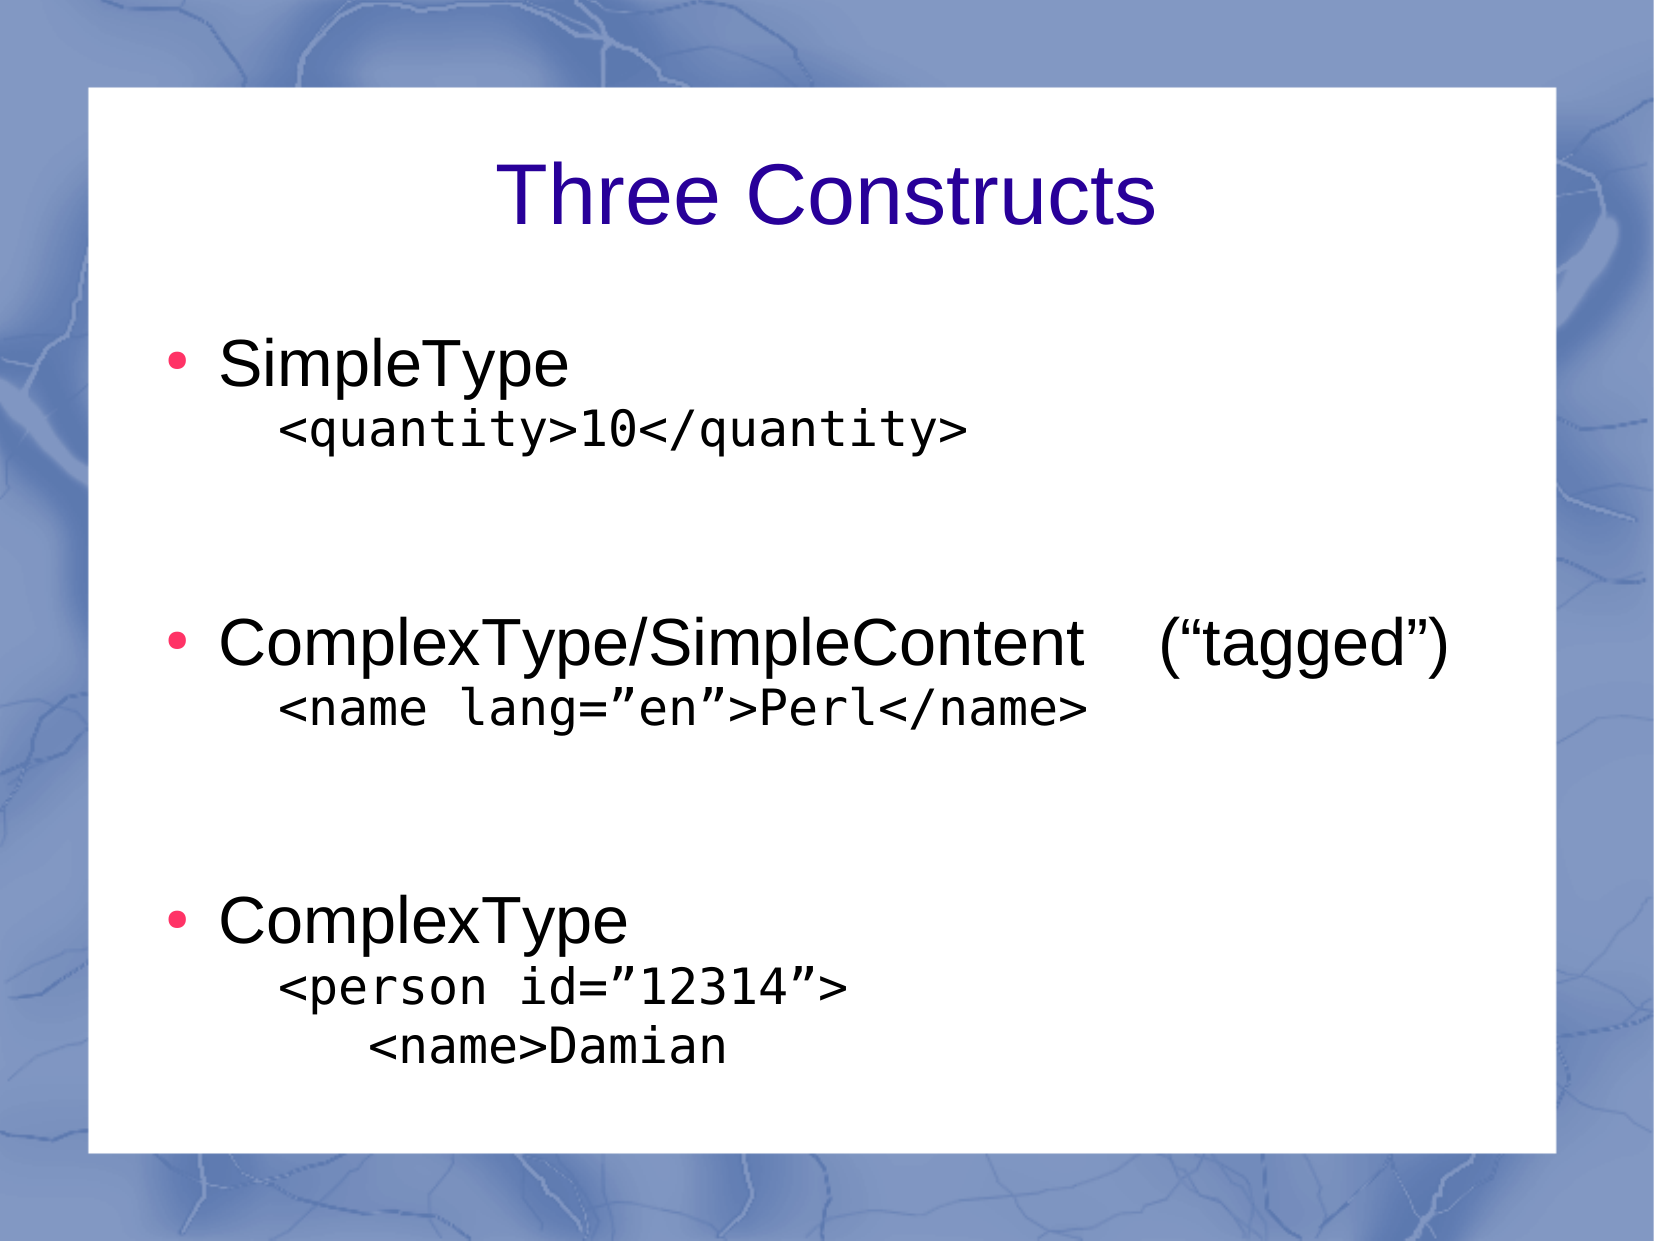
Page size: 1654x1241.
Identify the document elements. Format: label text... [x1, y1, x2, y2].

title Three Constructs [118, 90, 1536, 298]
list SimpleType <quantity>10</quantity> ComplexType/SimpleContent (“tagged”) <name lang=”en”>Perl</name> ComplexType <person id=”12314”> <name>Damian [147, 325, 1576, 1232]
picture [0, 0, 1654, 1241]
